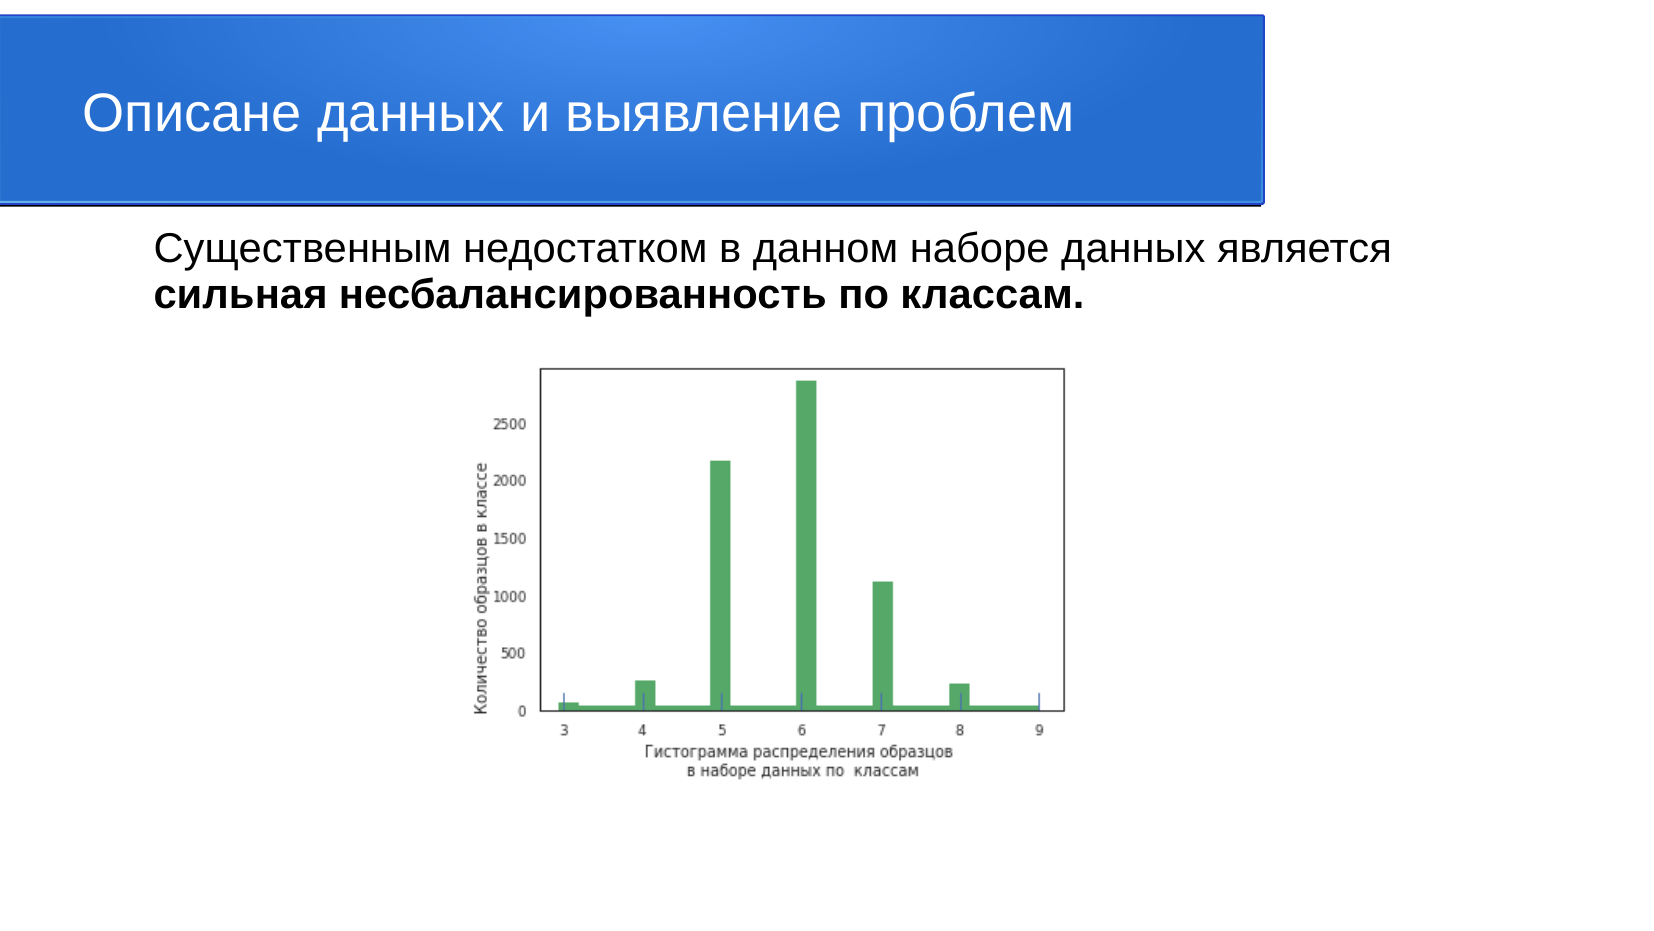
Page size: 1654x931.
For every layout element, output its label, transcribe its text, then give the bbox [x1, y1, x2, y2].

title Описане данных и выявление проблем [82, 35, 1235, 189]
picture [465, 359, 1073, 789]
list Существенным недостатком в данном наборе данных является сильная несбалансированность по классам. [82, 224, 1571, 764]
